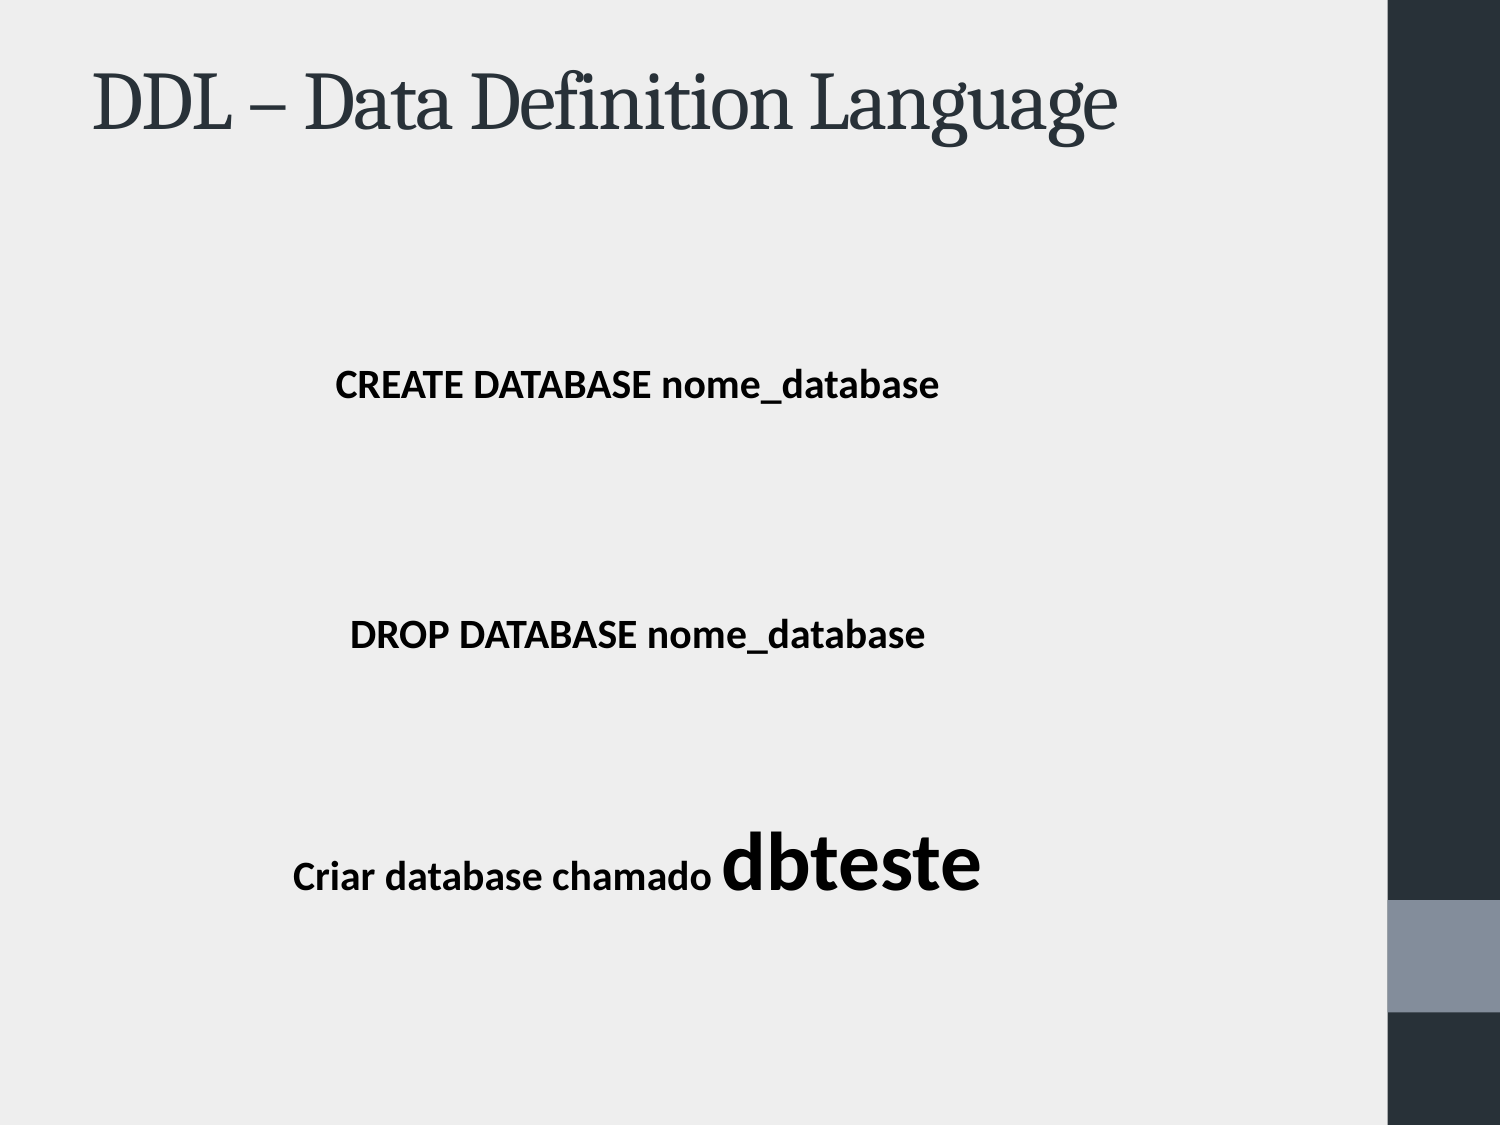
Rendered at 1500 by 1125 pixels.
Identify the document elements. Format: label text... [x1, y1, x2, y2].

title DDL – Data Definition Language [76, 30, 1327, 161]
text_box CREATE DATABASE nome_database DROP DATABASE nome_database Criar database chamado dbteste [64, 349, 1211, 915]
